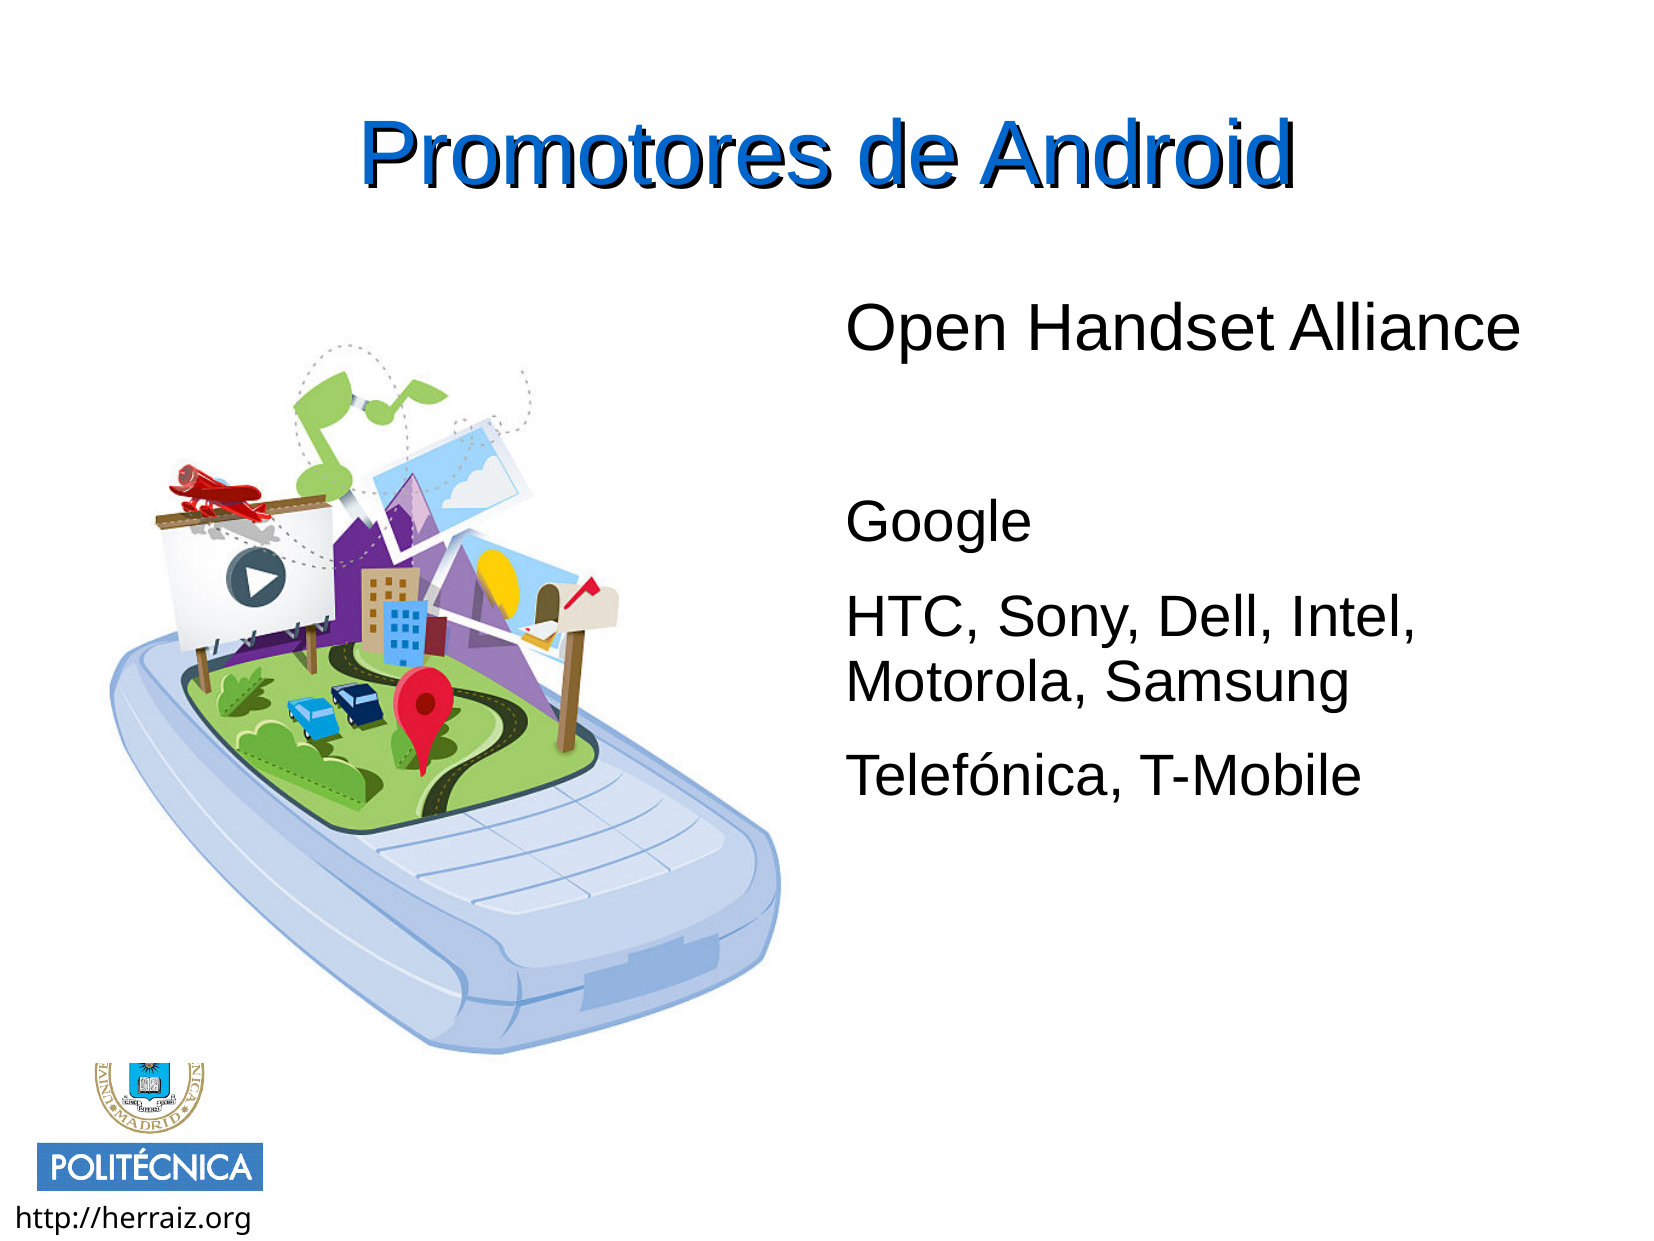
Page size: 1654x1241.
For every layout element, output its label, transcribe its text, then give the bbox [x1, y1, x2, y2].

title Promotores de Android [82, 49, 1571, 257]
picture [37, 336, 809, 1191]
list Open Handset Alliance Google HTC, Sony, Dell, Intel, Motorola, Samsung Telefónica, T-Mobile [845, 290, 1572, 1109]
